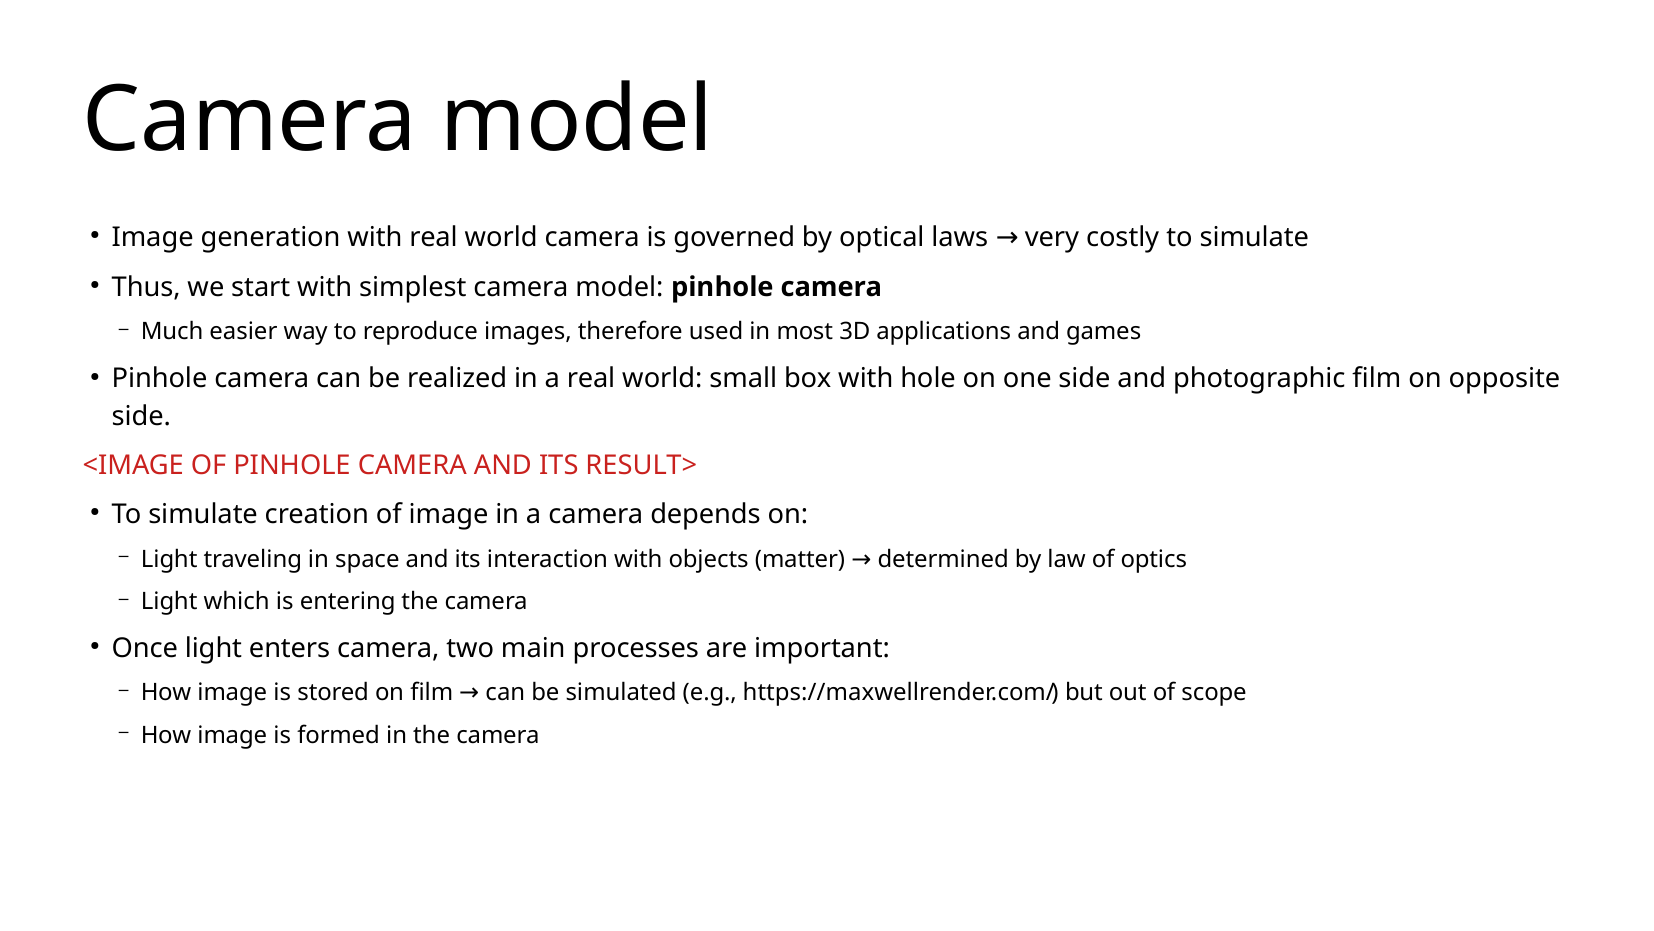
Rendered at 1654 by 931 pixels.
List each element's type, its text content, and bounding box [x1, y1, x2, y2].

title Camera model [82, 37, 1571, 193]
list Image generation with real world camera is governed by optical laws → very costly to simulate Thus, we start with simplest camera model: pinhole camera Much easier way to reproduce images, therefore used in most 3D applications and games Pinhole camera can be realized in a real world: small box with hole on one side and photographic film on opposite side. <IMAGE OF PINHOLE CAMERA AND ITS RESULT> To simulate creation of image in a camera depends on: Light traveling in space and its interaction with objects (matter) → determined by law of optics Light which is entering the camera Once light enters camera, two main processes are important: How image is stored on film → can be simulated (e.g., https://maxwellrender.com/) but out of scope How image is formed in the camera [82, 217, 1571, 758]
